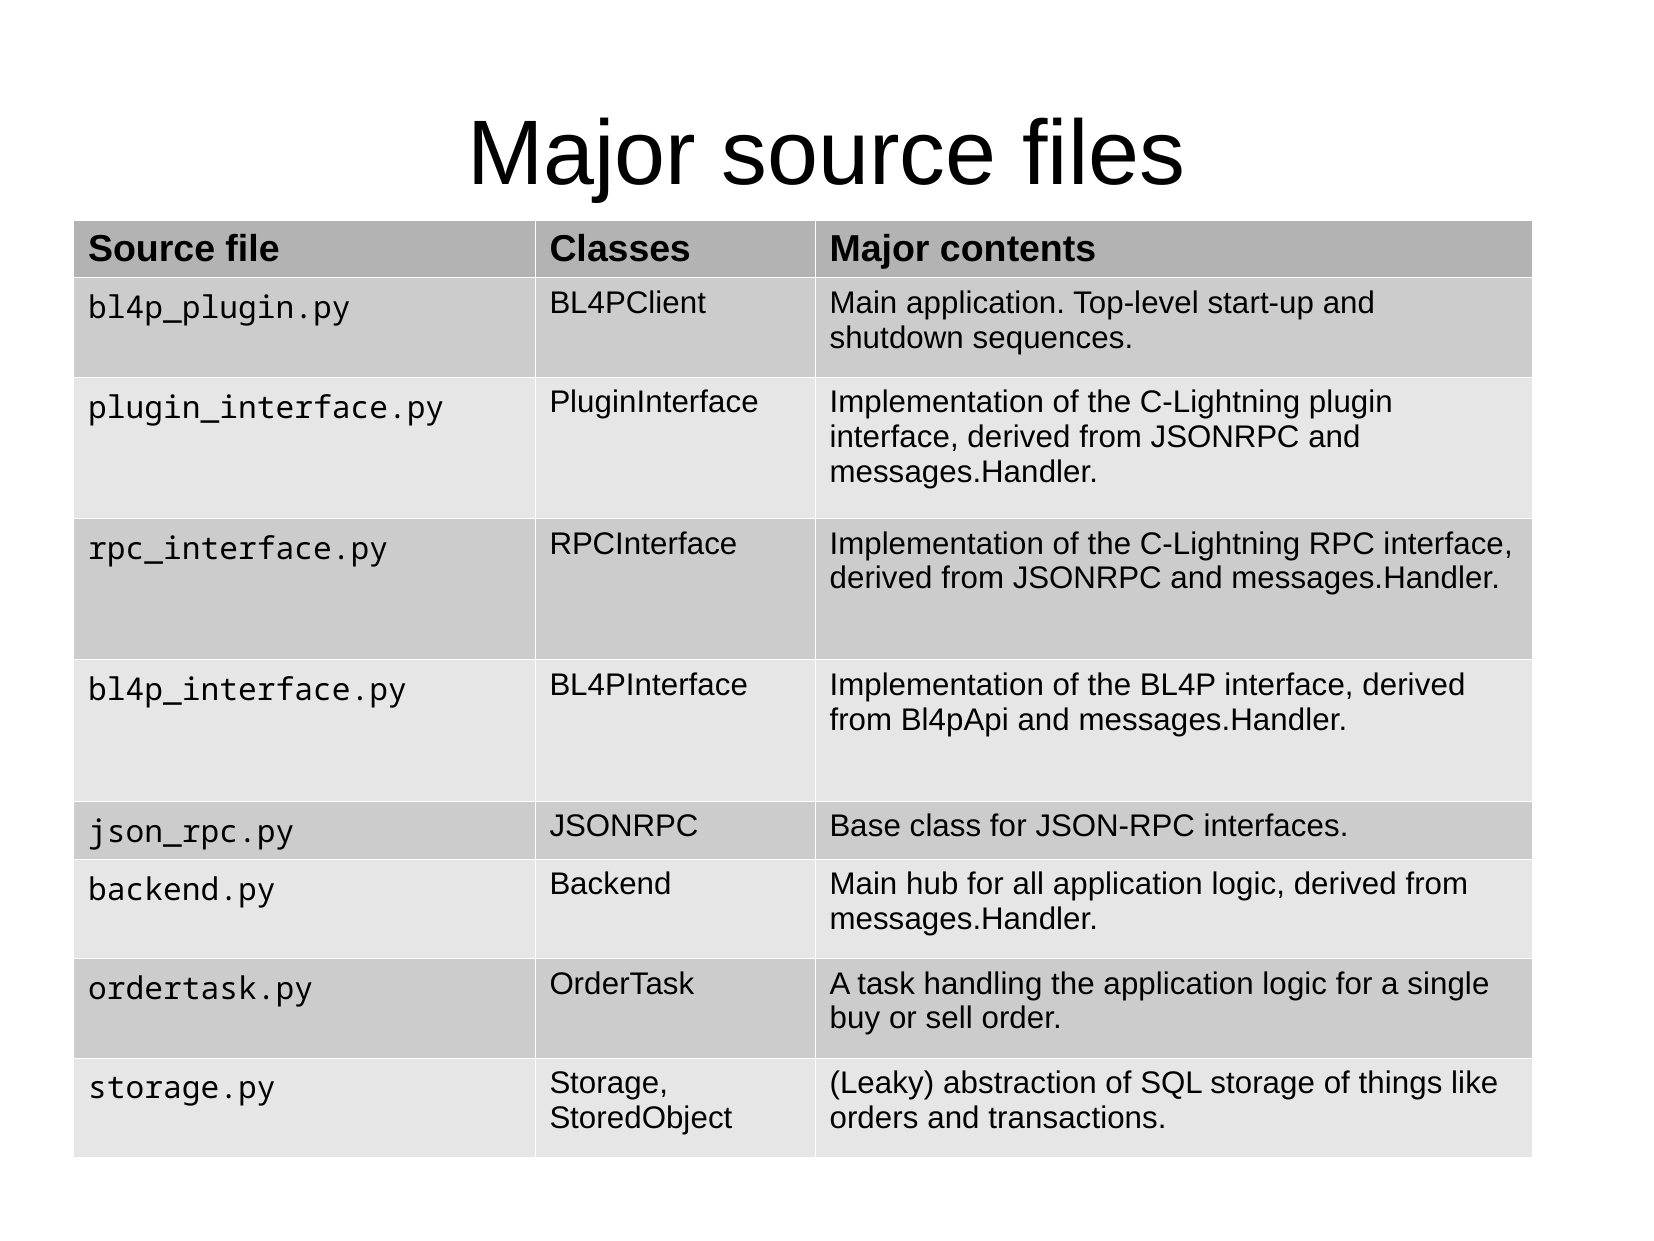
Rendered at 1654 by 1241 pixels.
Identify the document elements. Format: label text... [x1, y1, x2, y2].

table_cell rpc_interface.py [74, 519, 535, 659]
table_cell Implementation of the BL4P interface, derived from Bl4pApi and messages.Handler. [816, 660, 1532, 801]
table_cell bl4p_plugin.py [74, 278, 535, 377]
table_cell Implementation of the C-Lightning plugin interface, derived from JSONRPC and messages.Handler. [816, 378, 1532, 518]
table_cell Implementation of the C-Lightning RPC interface, derived from JSONRPC and messages.Handler. [816, 519, 1532, 659]
table_cell OrderTask [536, 959, 815, 1058]
table_cell bl4p_interface.py [74, 660, 535, 801]
title Major source files [82, 49, 1571, 257]
table_header Major contents [816, 221, 1532, 277]
table_cell PluginInterface [536, 378, 815, 518]
table_cell (Leaky) abstraction of SQL storage of things like orders and transactions. [816, 1059, 1532, 1157]
table_header Source file [74, 221, 535, 277]
table_cell BL4PInterface [536, 660, 815, 801]
table_cell A task handling the application logic for a single buy or sell order. [816, 959, 1532, 1058]
table_cell Base class for JSON-RPC interfaces. [816, 802, 1532, 859]
table_cell storage.py [74, 1059, 535, 1157]
table_cell json_rpc.py [74, 802, 535, 859]
table_cell JSONRPC [536, 802, 815, 859]
table_cell BL4PClient [536, 278, 815, 377]
table_cell Main hub for all application logic, derived from messages.Handler. [816, 860, 1532, 958]
table_cell plugin_interface.py [74, 378, 535, 518]
table_cell Storage, StoredObject [536, 1059, 815, 1157]
table_cell Backend [536, 860, 815, 958]
table_header Classes [536, 221, 815, 277]
table_cell Main application. Top-level start-up and shutdown sequences. [816, 278, 1532, 377]
table_cell ordertask.py [74, 959, 535, 1058]
table_cell backend.py [74, 860, 535, 958]
table_cell RPCInterface [536, 519, 815, 659]
